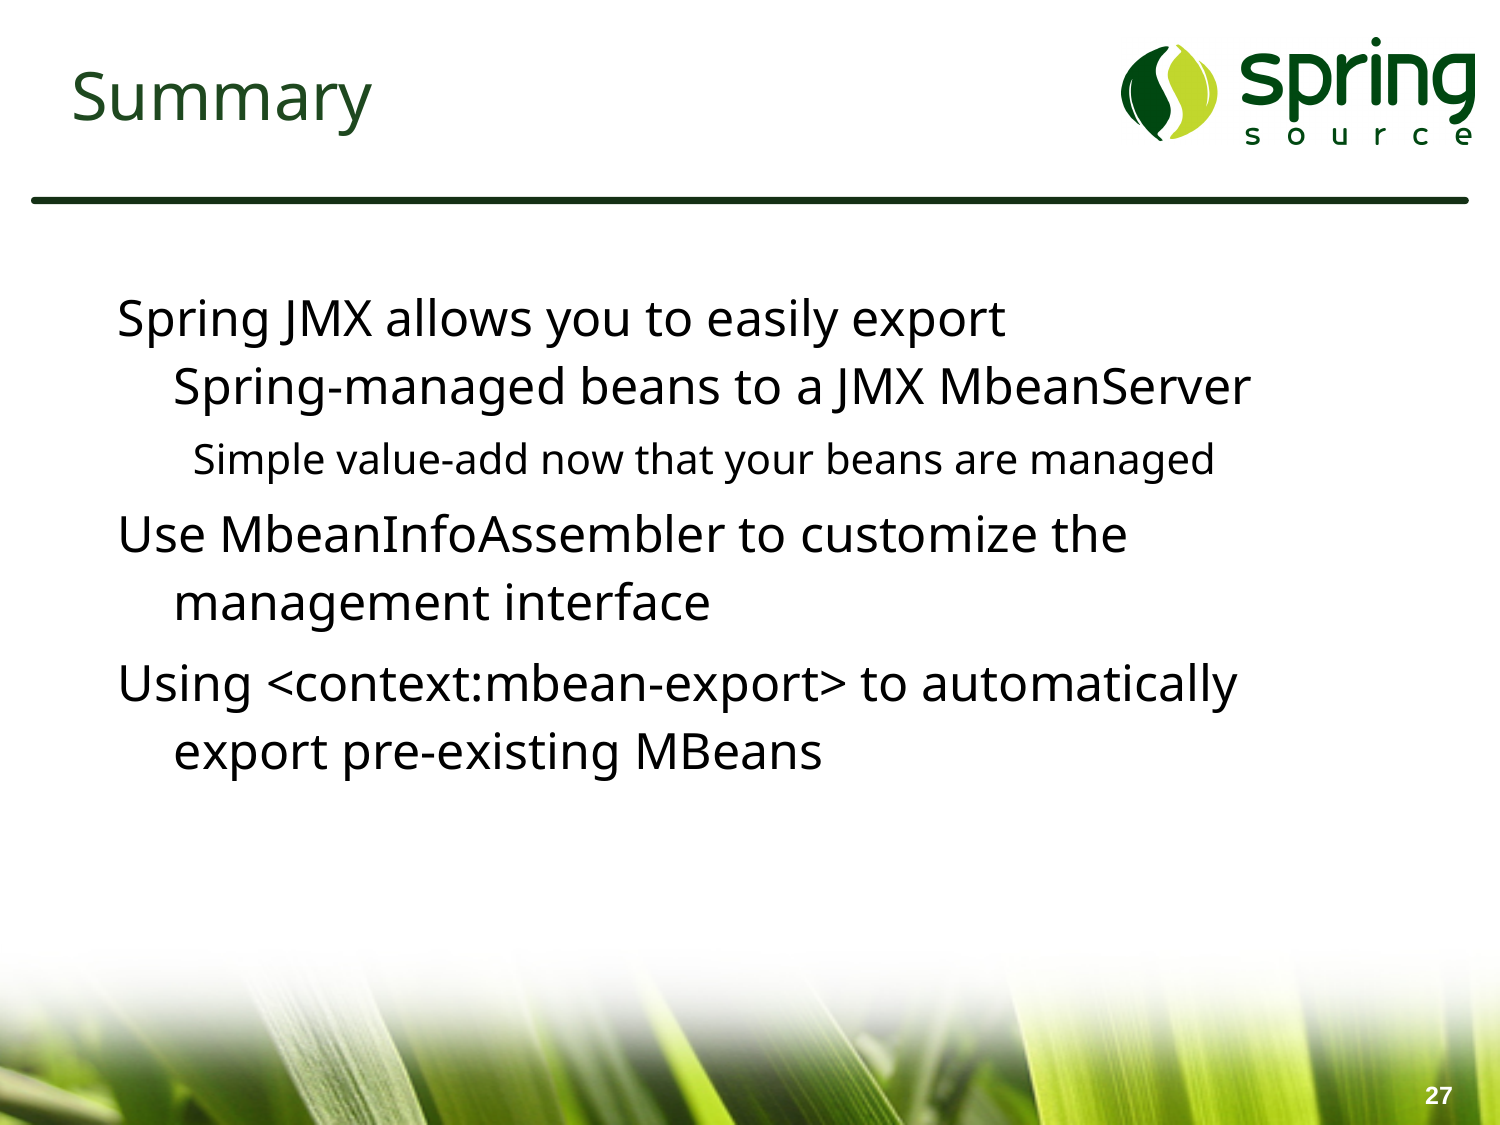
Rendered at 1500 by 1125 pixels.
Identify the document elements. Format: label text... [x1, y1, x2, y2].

picture [1121, 37, 1475, 145]
list Spring JMX allows you to easily export Spring-managed beans to a JMX MbeanServer Simple value-add now that your beans are managed Use MbeanInfoAssembler to customize the management interface Using <context:mbean-export> to automatically export pre-existing MBeans [103, 275, 1394, 938]
title Summary [56, 13, 1089, 176]
picture [0, 944, 1500, 1125]
